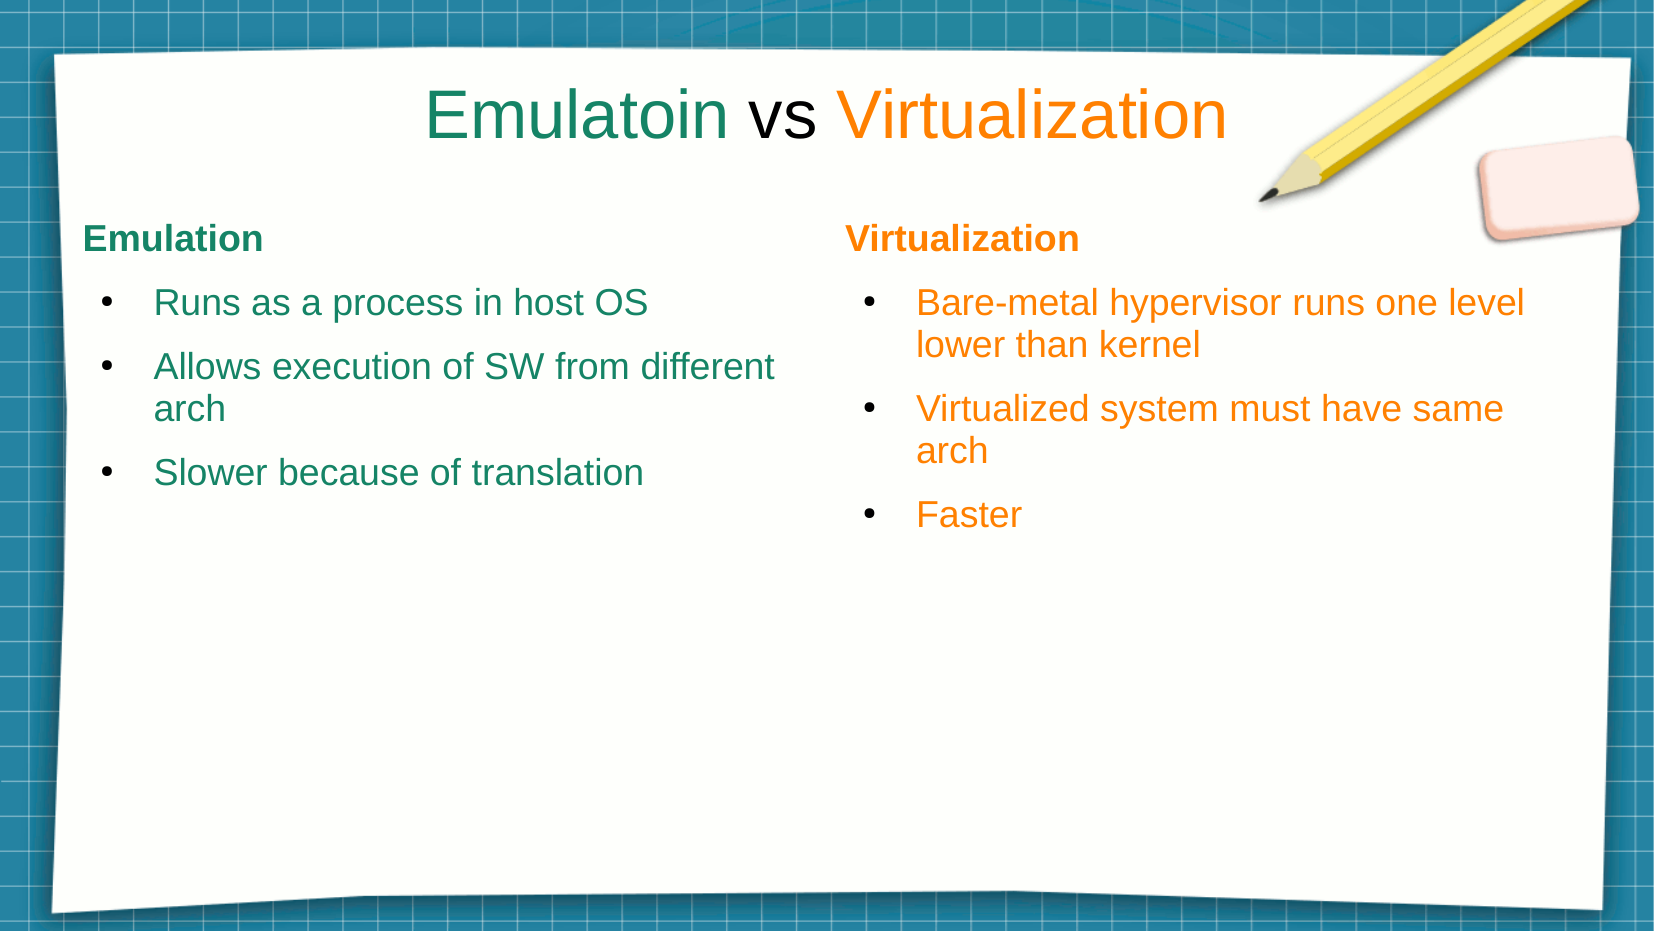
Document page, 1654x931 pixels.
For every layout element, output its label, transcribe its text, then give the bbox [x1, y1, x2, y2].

picture [0, 0, 1654, 931]
list Virtualization Bare-metal hypervisor runs one level lower than kernel Virtualized system must have same arch Faster [845, 217, 1572, 758]
title Emulatoin vs Virtualization [82, 37, 1571, 193]
list Emulation Runs as a process in host OS Allows execution of SW from different arch Slower because of translation [82, 217, 809, 758]
